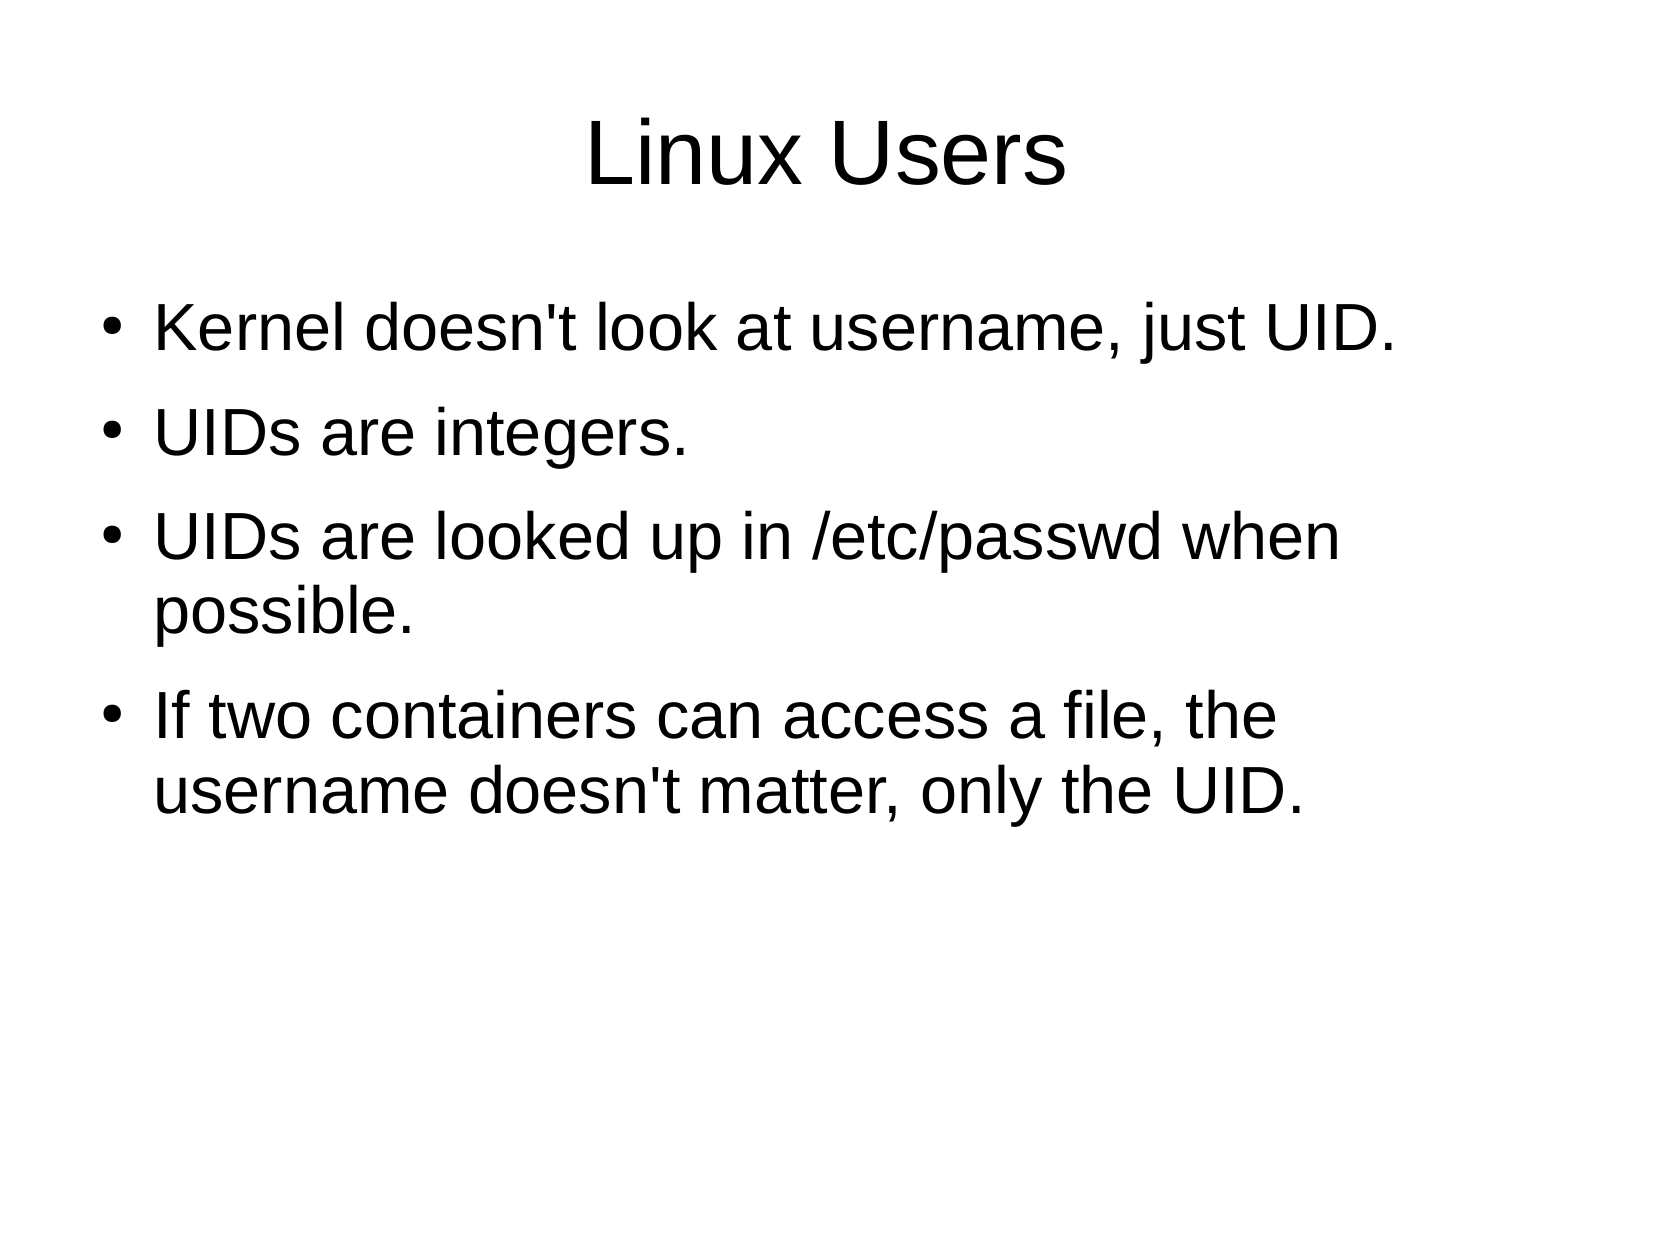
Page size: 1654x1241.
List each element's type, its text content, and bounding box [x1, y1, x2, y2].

title Linux Users [82, 49, 1571, 257]
list Kernel doesn't look at username, just UID. UIDs are integers. UIDs are looked up in /etc/passwd when possible. If two containers can access a file, the username doesn't matter, only the UID. [82, 290, 1571, 1010]
